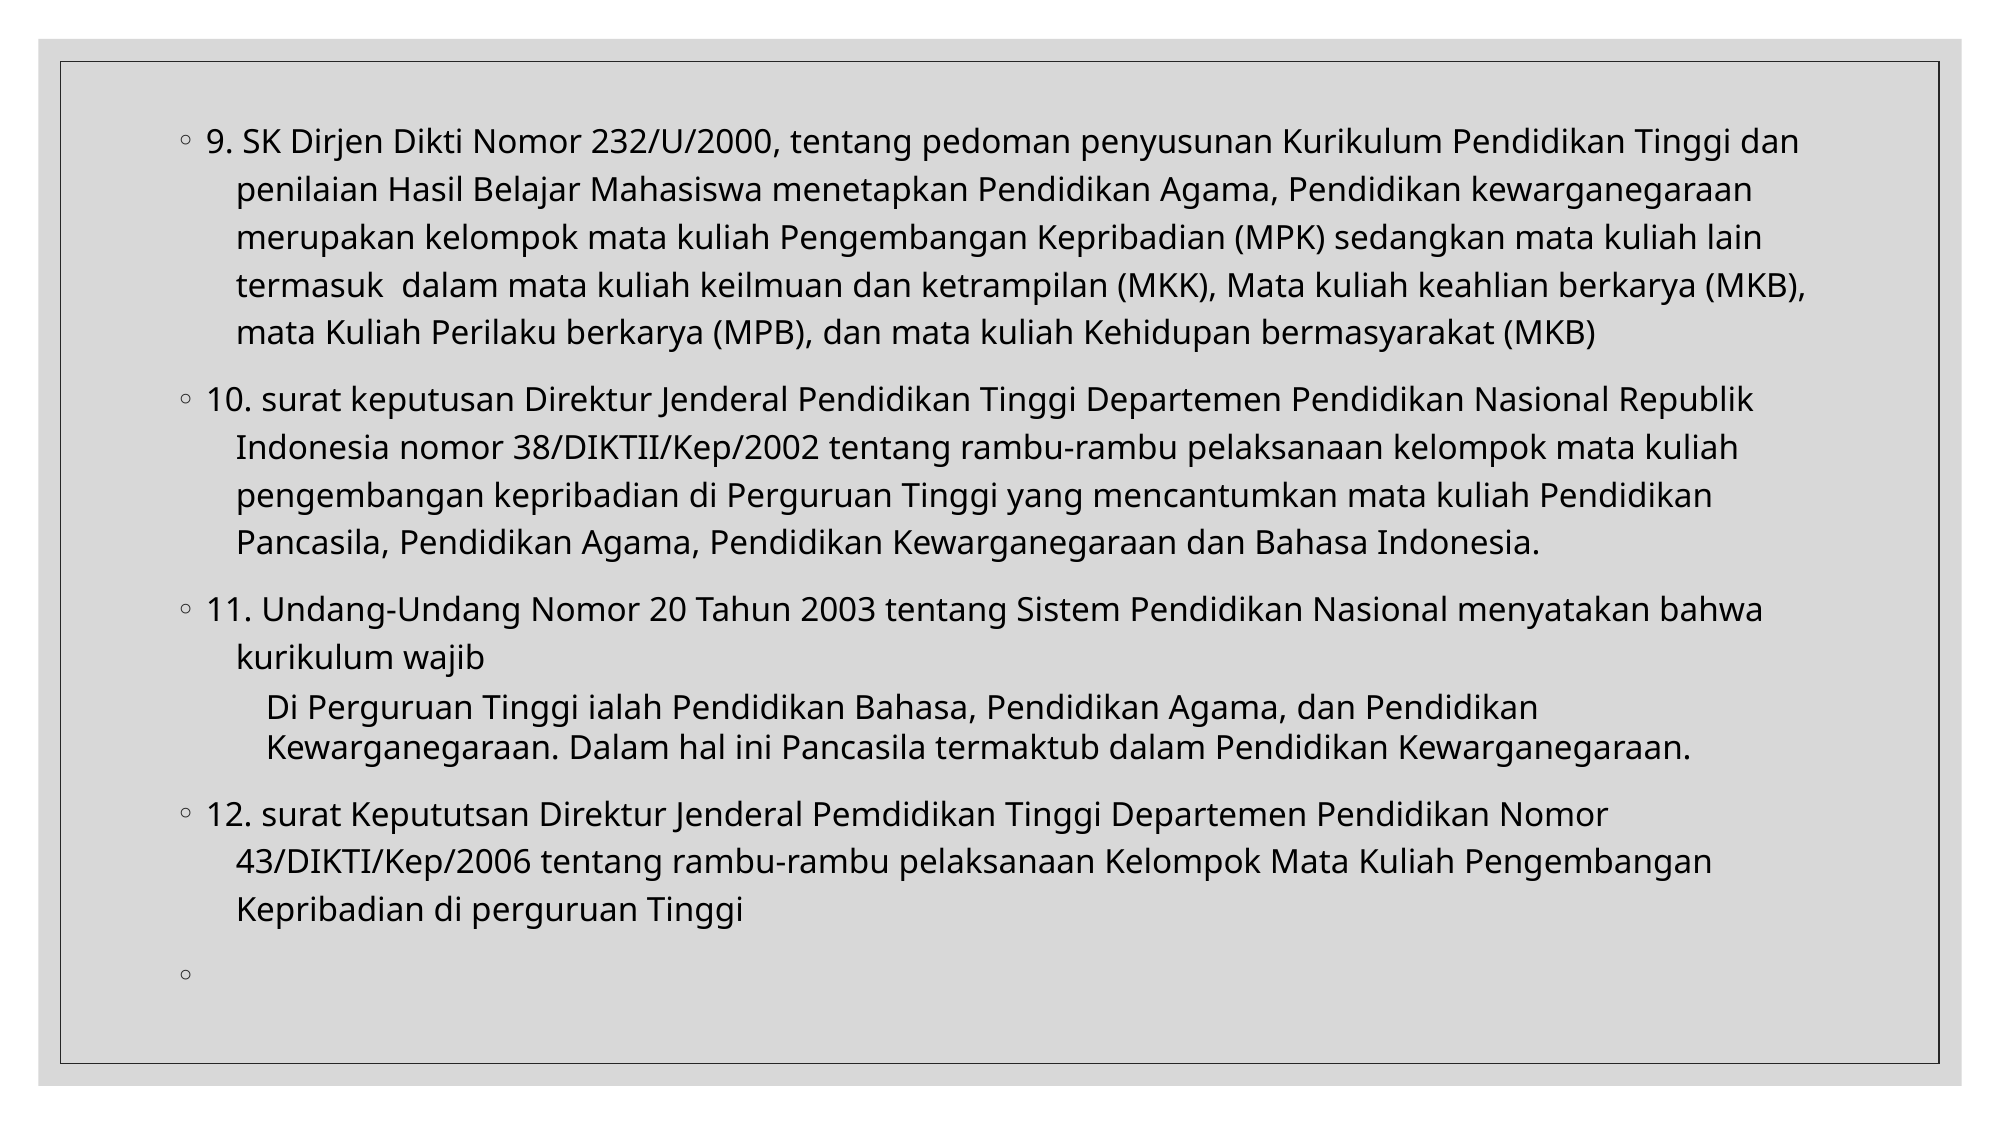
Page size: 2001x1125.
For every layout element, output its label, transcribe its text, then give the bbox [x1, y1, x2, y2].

list 9. SK Dirjen Dikti Nomor 232/U/2000, tentang pedoman penyusunan Kurikulum Pendidikan Tinggi dan penilaian Hasil Belajar Mahasiswa menetapkan Pendidikan Agama, Pendidikan kewarganegaraan merupakan kelompok mata kuliah Pengembangan Kepribadian (MPK) sedangkan mata kuliah lain termasuk dalam mata kuliah keilmuan dan ketrampilan (MKK), Mata kuliah keahlian berkarya (MKB), mata Kuliah Perilaku berkarya (MPB), dan mata kuliah Kehidupan bermasyarakat (MKB) 10. surat keputusan Direktur Jenderal Pendidikan Tinggi Departemen Pendidikan Nasional Republik Indonesia nomor 38/DIKTII/Kep/2002 tentang rambu-rambu pelaksanaan kelompok mata kuliah pengembangan kepribadian di Perguruan Tinggi yang mencantumkan mata kuliah Pendidikan Pancasila, Pendidikan Agama, Pendidikan Kewarganegaraan dan Bahasa Indonesia. 11. Undang-Undang Nomor 20 Tahun 2003 tentang Sistem Pendidikan Nasional menyatakan bahwa kurikulum wajib Di Perguruan Tinggi ialah Pendidikan Bahasa, Pendidikan Agama, dan Pendidikan Kewarganegaraan. Dalam hal ini Pancasila termaktub dalam Pendidikan Kewarganegaraan. 12. surat Kepututsan Direktur Jenderal Pemdidikan Tinggi Departemen Pendidikan Nomor 43/DIKTI/Kep/2006 tentang rambu-rambu pelaksanaan Kelompok Mata Kuliah Pengembangan Kepribadian di perguruan Tinggi [160, 104, 1840, 1021]
